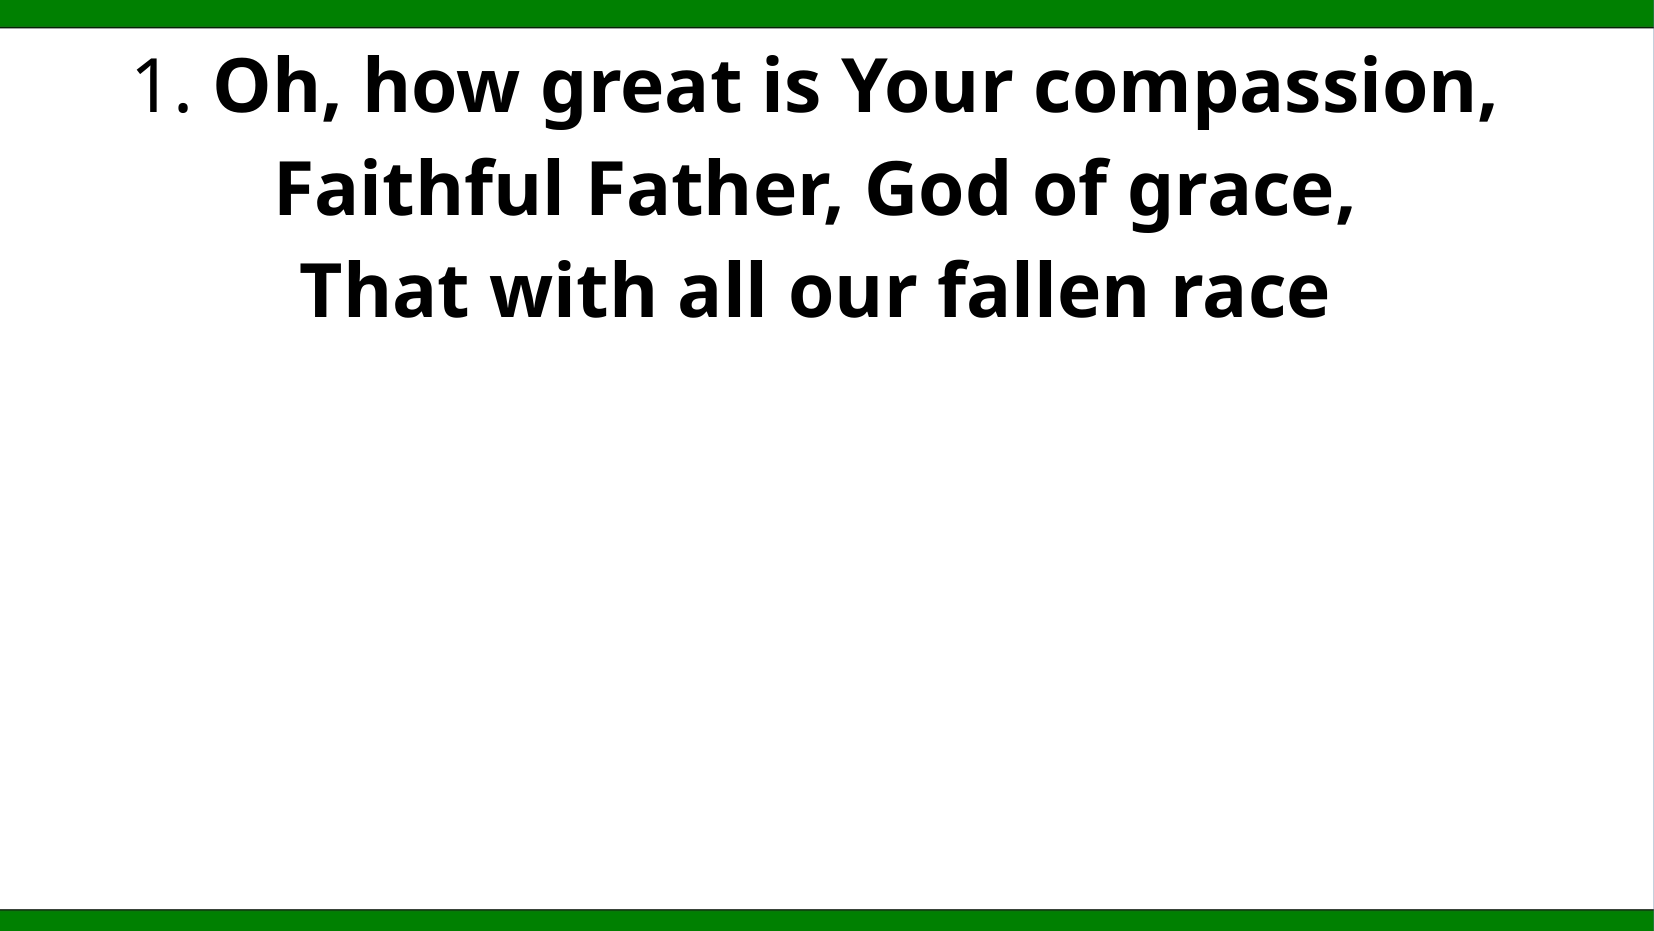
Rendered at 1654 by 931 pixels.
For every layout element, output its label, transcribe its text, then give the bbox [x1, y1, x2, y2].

picture [0, 0, 1654, 931]
text_box 1. Oh, how great is Your compassion, Faithful Father, God of grace, That with all our fallen race [92, 25, 1539, 361]
